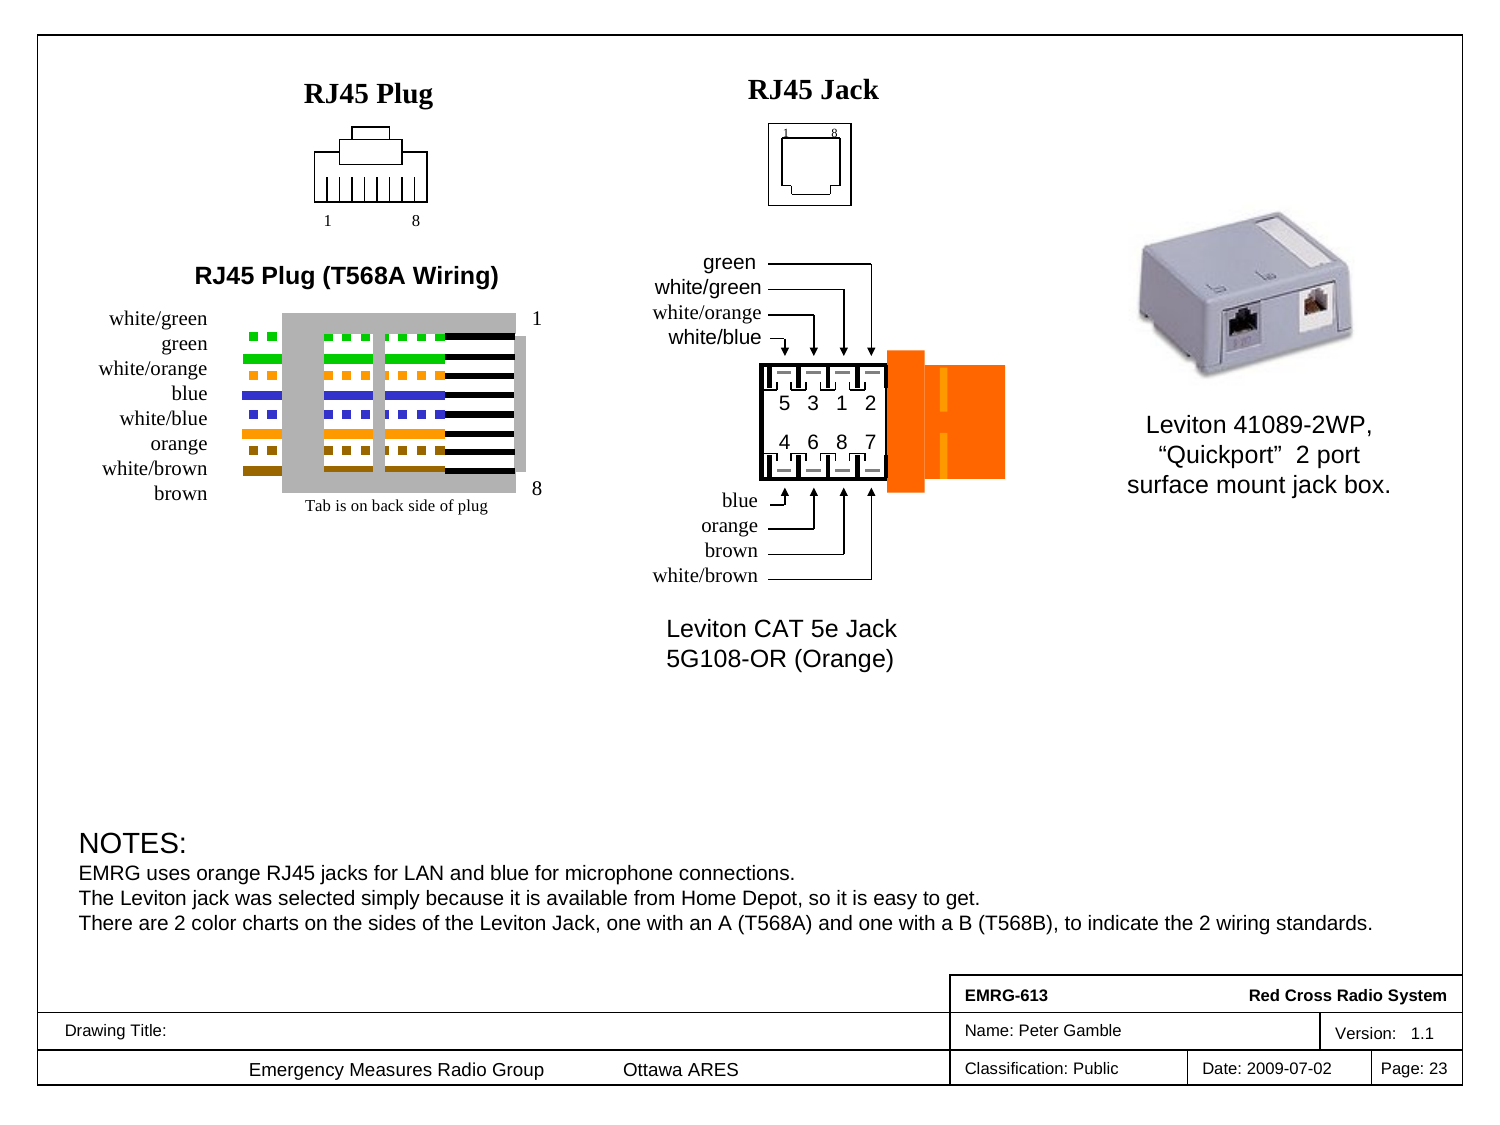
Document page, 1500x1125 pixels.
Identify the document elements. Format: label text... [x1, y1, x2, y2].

text_box [887, 350, 1006, 493]
text_box white/green green white/orange blue white/blue orange white/brown brown [83, 297, 223, 513]
text_box 1 [308, 202, 348, 238]
text_box RJ45 Plug (T568A Wiring) [179, 252, 515, 298]
text_box Leviton 41089-2WP, “Quickport” 2 port surface mount jack box. [1104, 400, 1416, 507]
text_box green white/green white/orange white/blue [637, 240, 777, 357]
text_box [339, 127, 403, 165]
text_box Tab is on back side of plug [290, 486, 504, 523]
text_box [768, 148, 851, 206]
text_box 8 [397, 202, 436, 238]
text_box Page: <number> [1362, 1049, 1463, 1086]
text_box RJ45 Jack [733, 62, 895, 114]
text_box 1 [517, 297, 558, 338]
text_box RJ45 Plug [289, 66, 449, 117]
picture [1104, 147, 1386, 400]
text_box 5 3 1 2 [764, 382, 892, 423]
text_box NOTES: EMRG uses orange RJ45 jacks for LAN and blue for microphone connections. The Leviton jack was selected simply because it is available from Home Depot, so it is easy to get. There are 2 color charts on the sides of the Leviton Jack, one with an A (T568A) and one with a B (T568B), to indicate the 2 wiring standards. [63, 817, 1451, 943]
text_box Emergency Measures Radio Group Ottawa ARES [50, 1049, 938, 1086]
text_box Leviton CAT 5e Jack 5G108-OR (Orange) [651, 604, 913, 680]
text_box [282, 313, 526, 493]
text_box 4 6 8 7 [764, 423, 892, 462]
text_box 8 [517, 466, 558, 508]
text_box 1 8 [768, 117, 853, 148]
text_box blue orange brown white/brown [637, 478, 773, 595]
